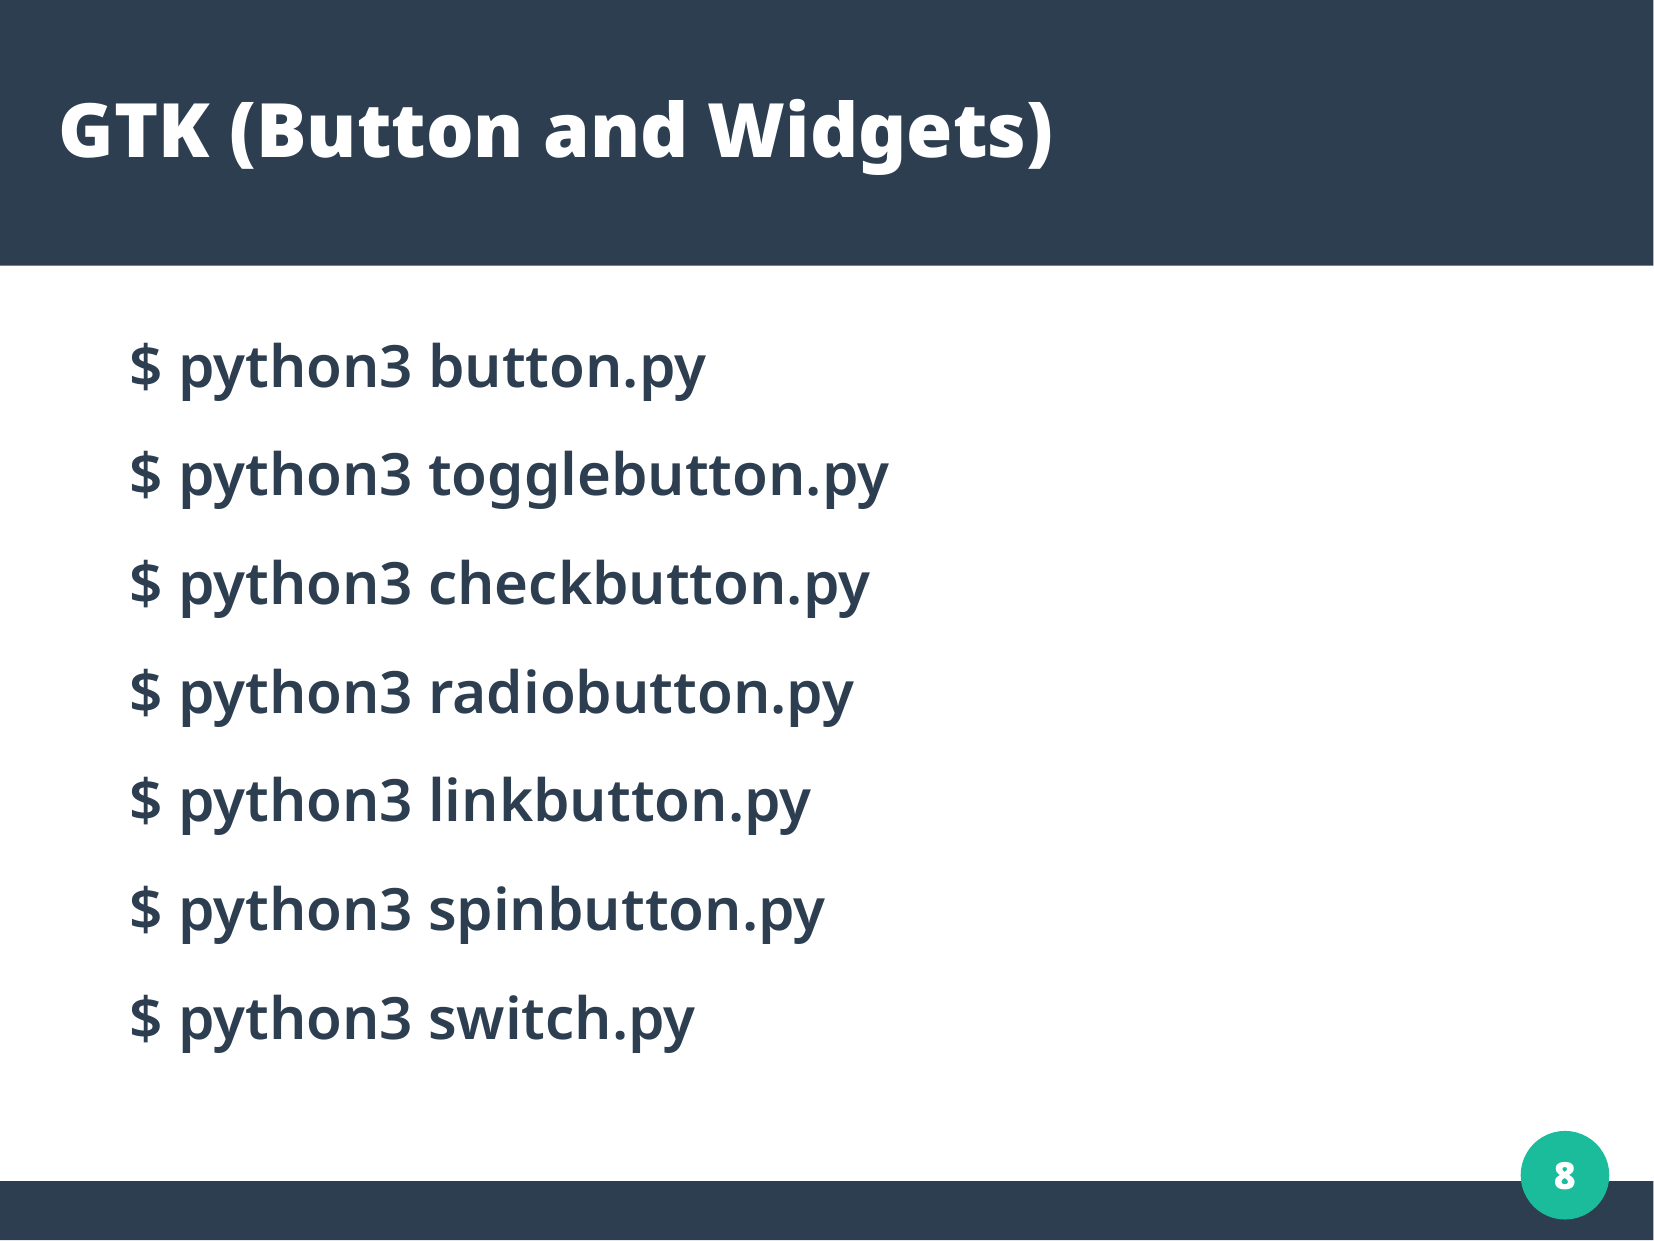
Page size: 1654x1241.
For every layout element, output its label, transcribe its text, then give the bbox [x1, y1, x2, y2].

list $ python3 button.py $ python3 togglebutton.py $ python3 checkbutton.py $ python3 radiobutton.py $ python3 linkbutton.py $ python3 spinbutton.py $ python3 switch.py [59, 324, 1595, 1152]
title GTK (Button and Widgets) [59, 49, 1595, 207]
